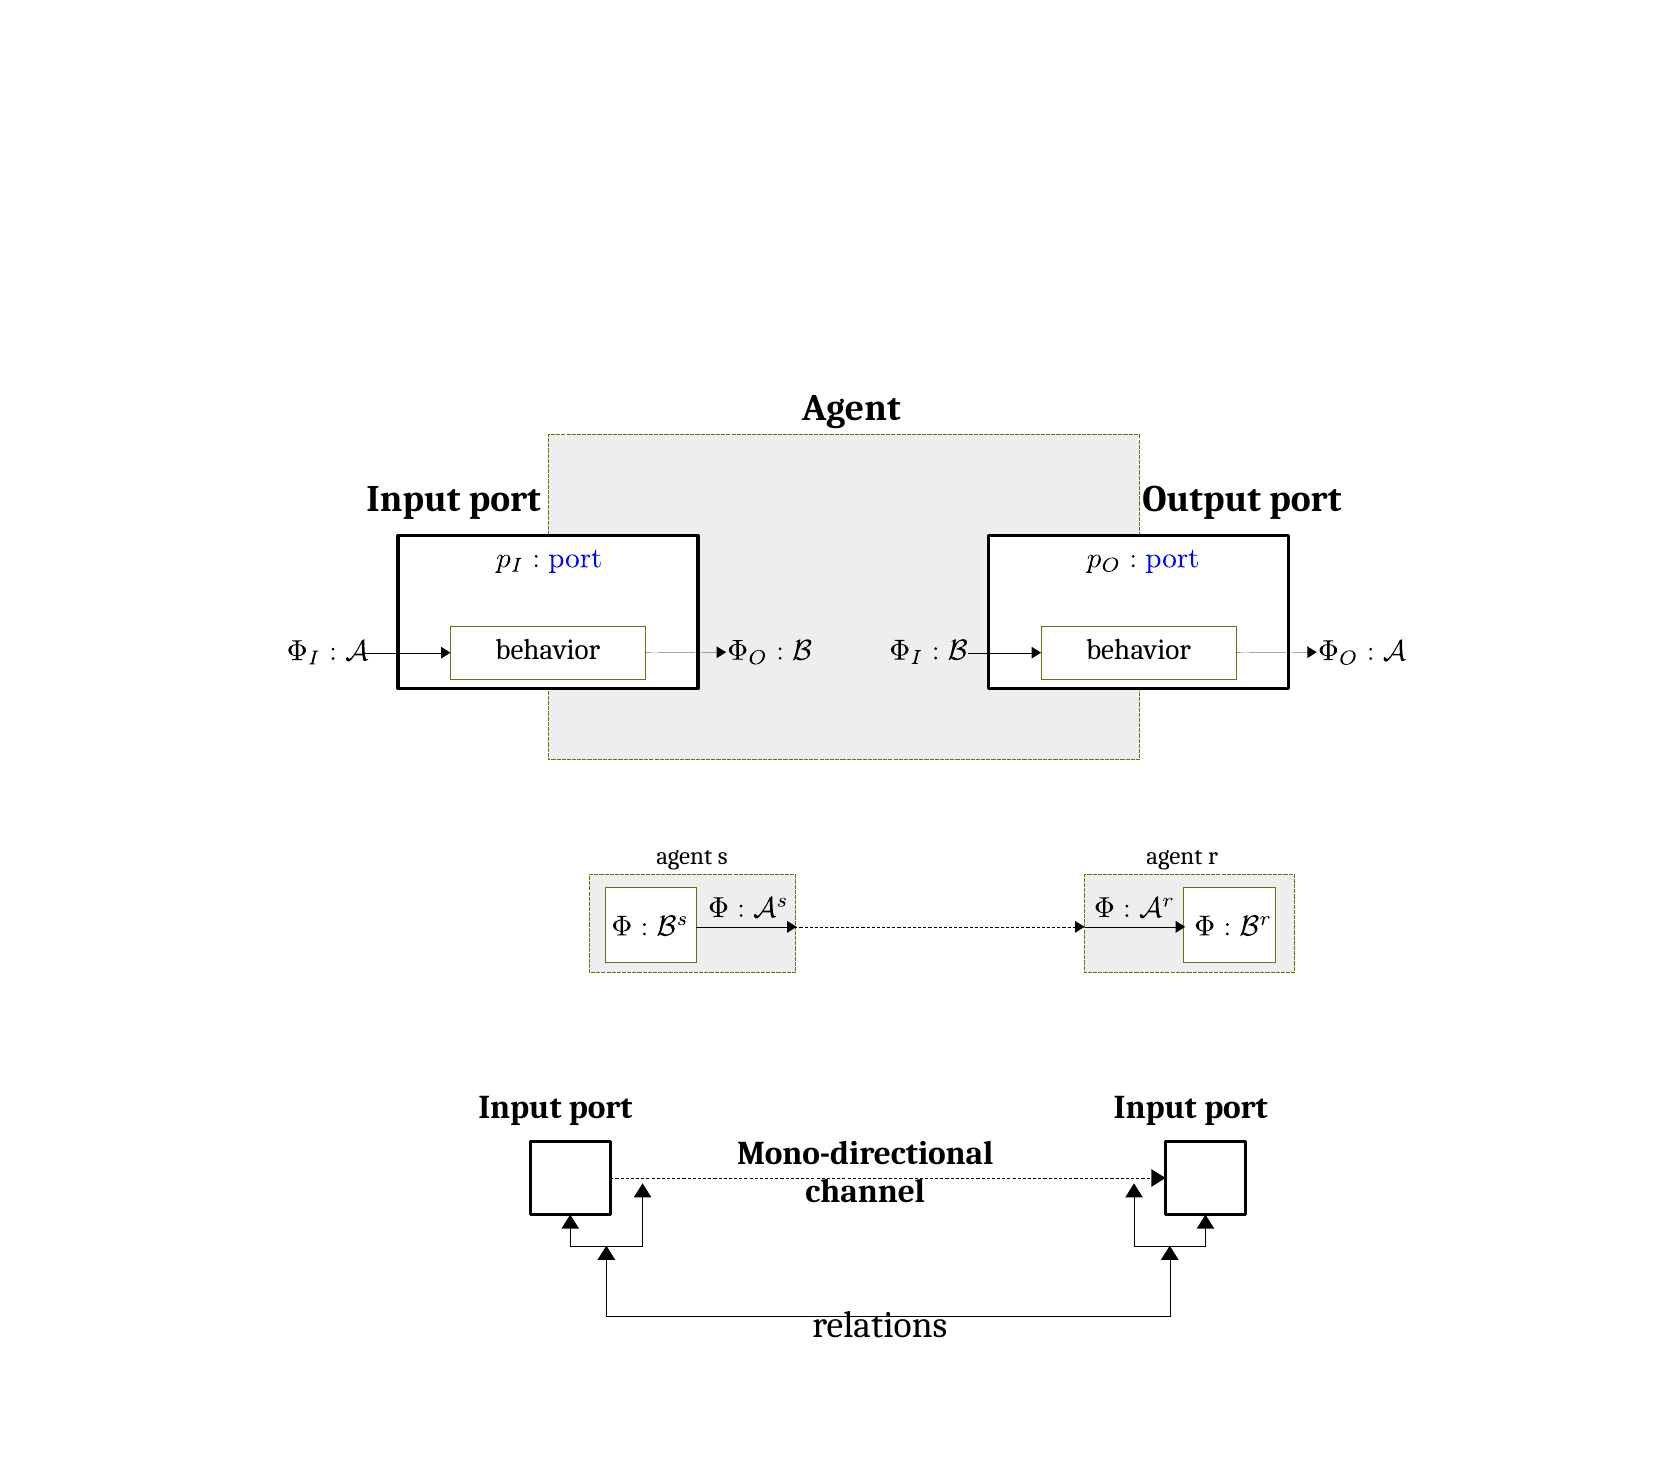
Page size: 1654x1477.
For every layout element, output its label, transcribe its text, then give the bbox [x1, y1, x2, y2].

picture [1093, 896, 1173, 919]
text_box Input port [463, 1081, 677, 1141]
picture [1193, 913, 1271, 938]
picture [1085, 549, 1198, 573]
text_box agent s [641, 834, 747, 880]
text_box behavior [1041, 626, 1237, 680]
text_box [988, 535, 1289, 653]
picture [285, 638, 370, 666]
text_box [548, 434, 1140, 760]
picture [495, 549, 601, 573]
text_box Input port [351, 470, 566, 530]
text_box [397, 535, 698, 653]
text_box relations [797, 1296, 970, 1356]
text_box [1084, 874, 1295, 973]
picture [888, 638, 969, 666]
text_box agent r [1131, 834, 1237, 880]
text_box Input port [1098, 1081, 1313, 1141]
text_box [589, 874, 796, 973]
text_box [1165, 1141, 1246, 1215]
text_box Mono-directional channel [722, 1127, 1059, 1220]
picture [708, 896, 786, 919]
text_box behavior [450, 626, 646, 680]
text_box [988, 653, 1289, 689]
text_box Agent [787, 378, 918, 438]
text_box [397, 653, 698, 689]
picture [726, 638, 813, 666]
text_box [530, 1141, 611, 1215]
text_box Output port [1127, 470, 1365, 530]
picture [1316, 638, 1408, 667]
picture [610, 913, 688, 938]
